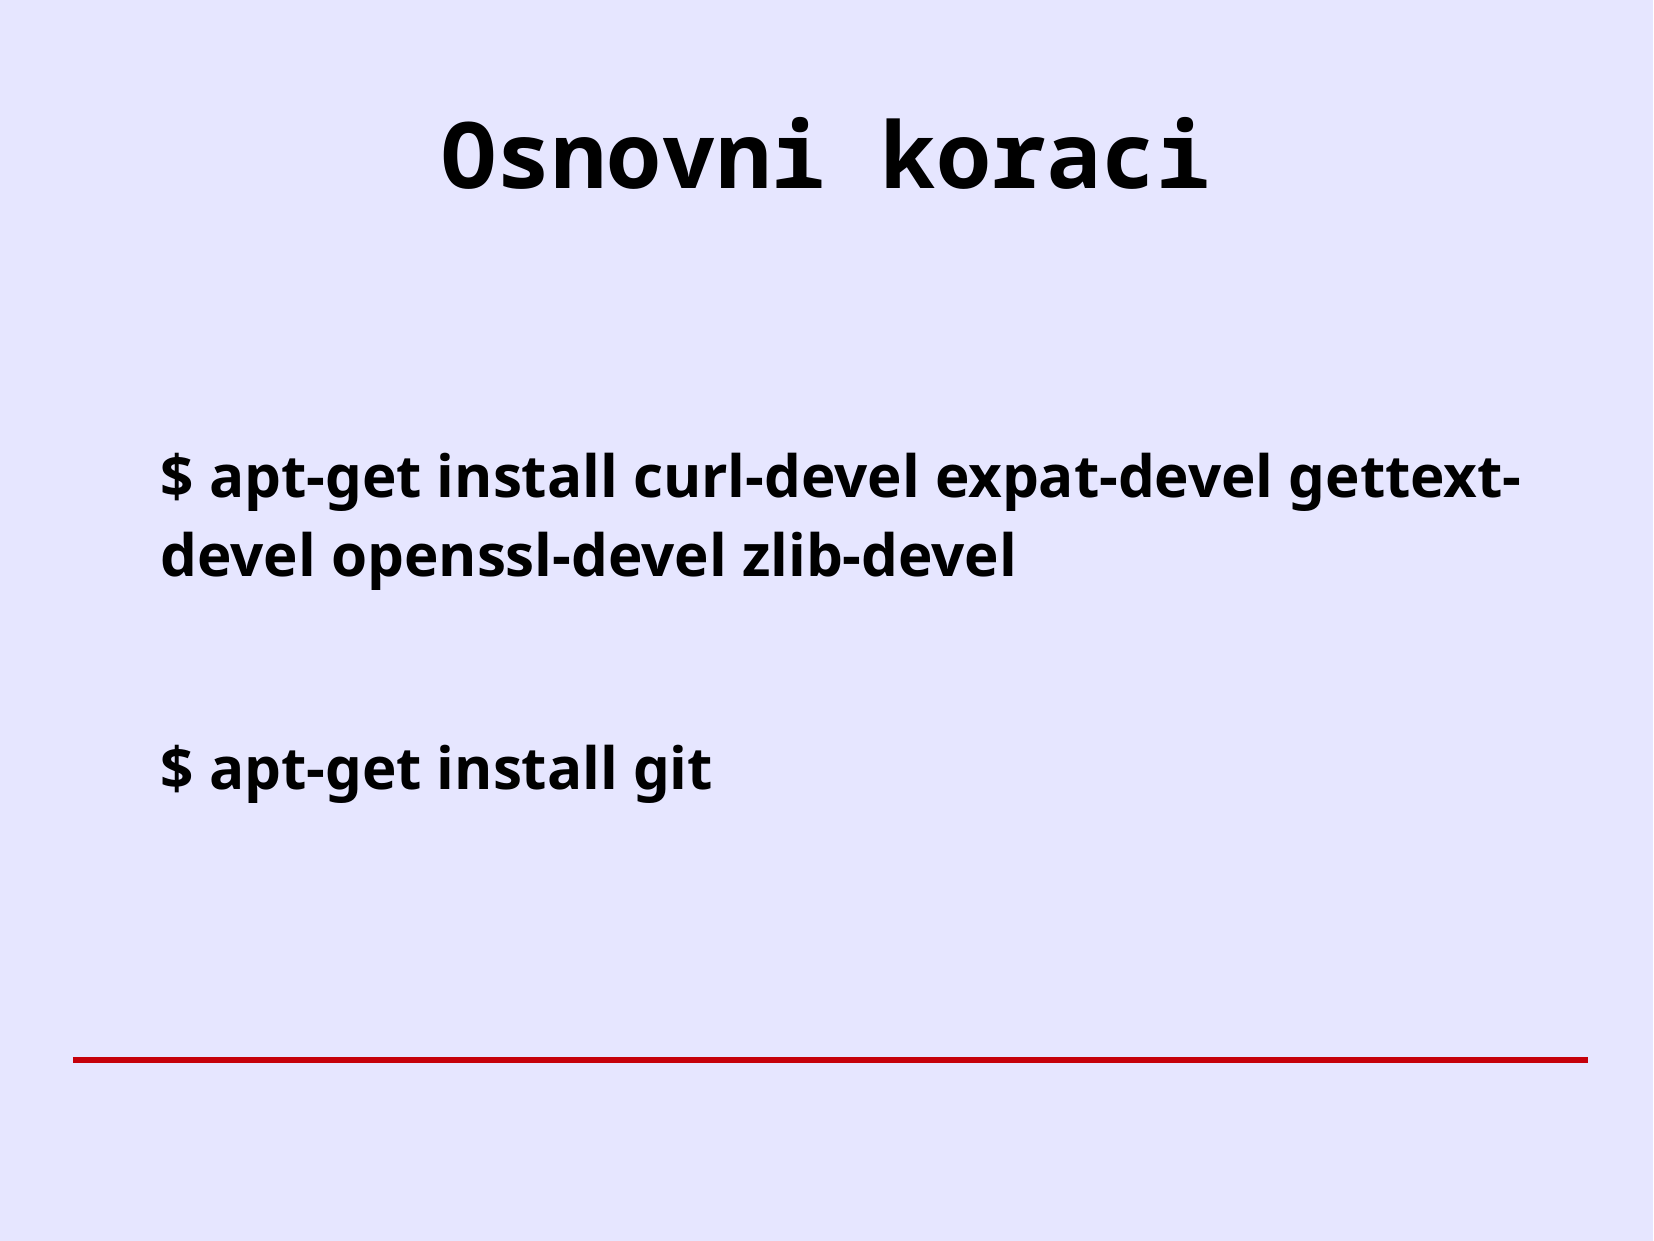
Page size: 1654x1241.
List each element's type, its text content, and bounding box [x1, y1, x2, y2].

list $ apt-get install curl-devel expat-devel gettext-devel openssl-devel zlib-devel $ apt-get install git [90, 435, 1621, 841]
title Osnovni koraci [82, 49, 1571, 257]
